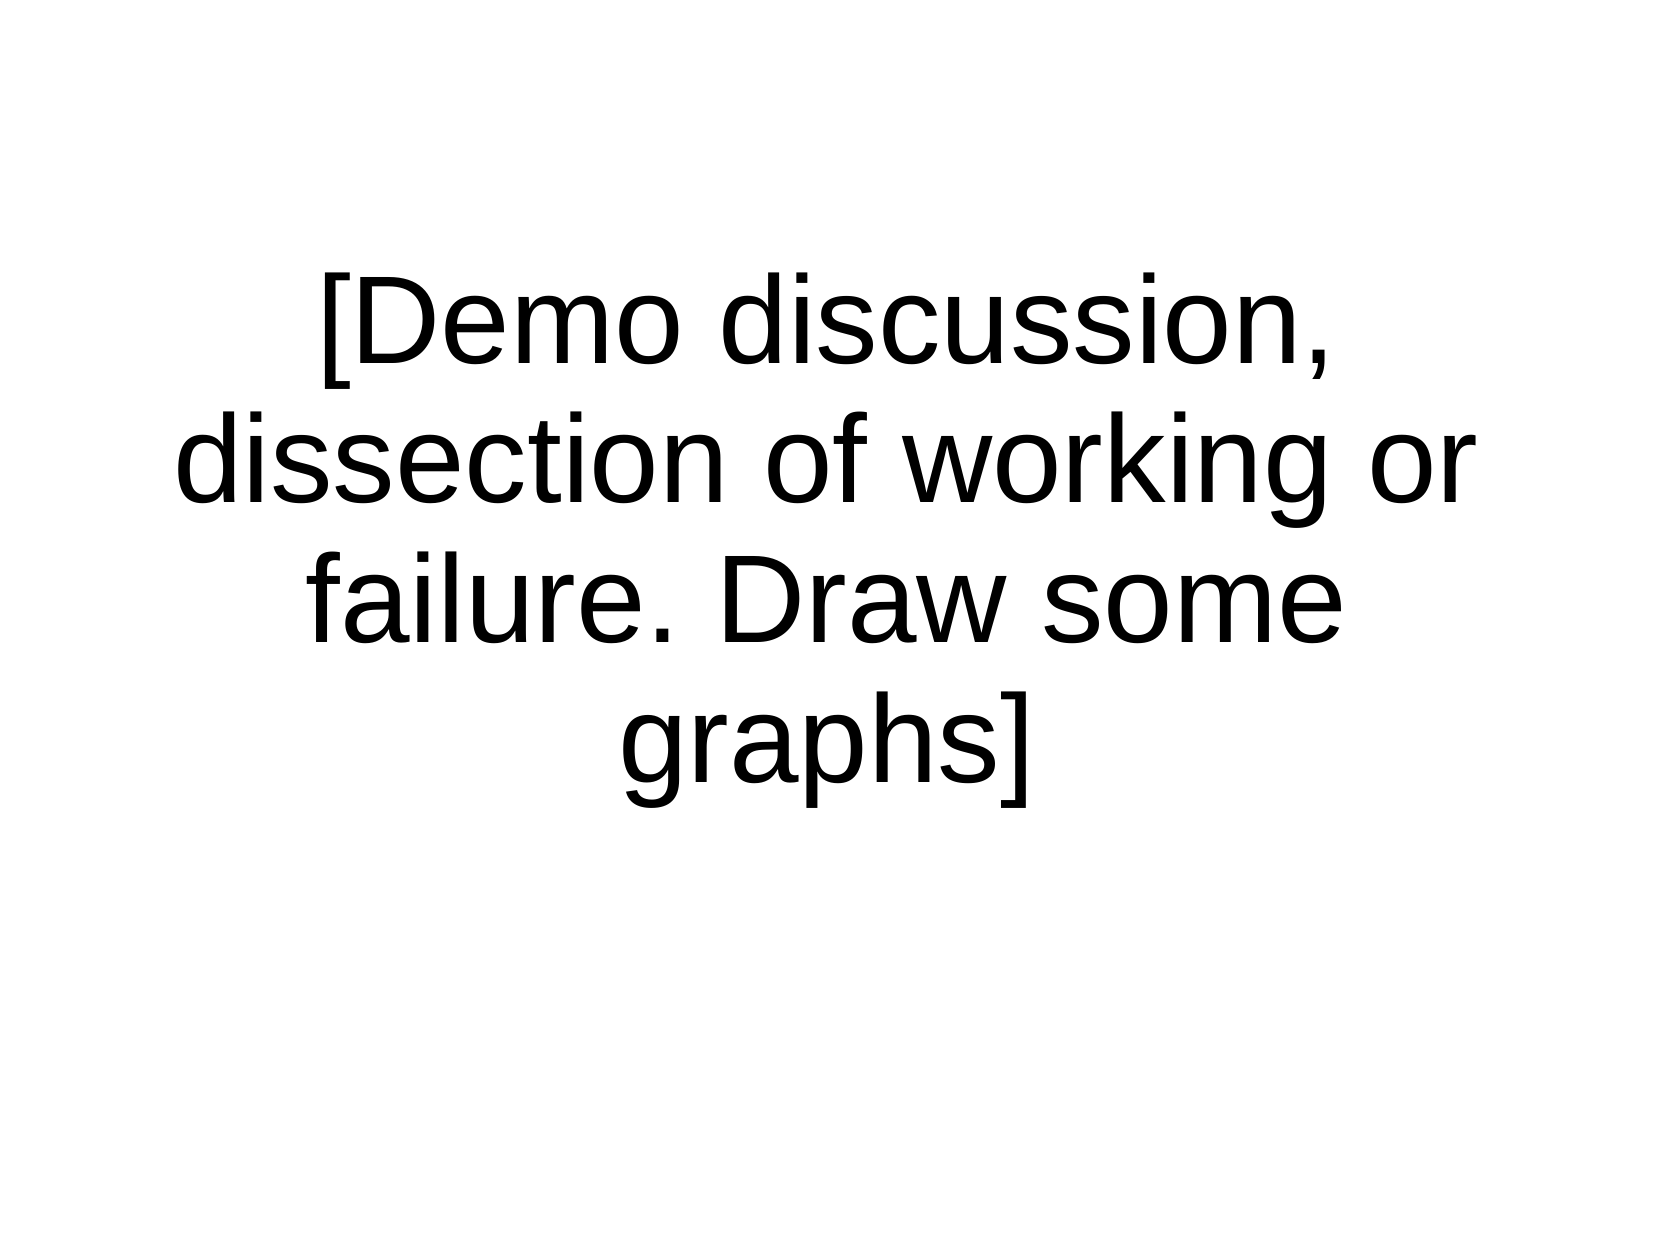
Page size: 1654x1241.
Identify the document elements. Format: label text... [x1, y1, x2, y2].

subtitle [Demo discussion, dissection of working or failure. Draw some graphs] [82, 49, 1571, 1010]
